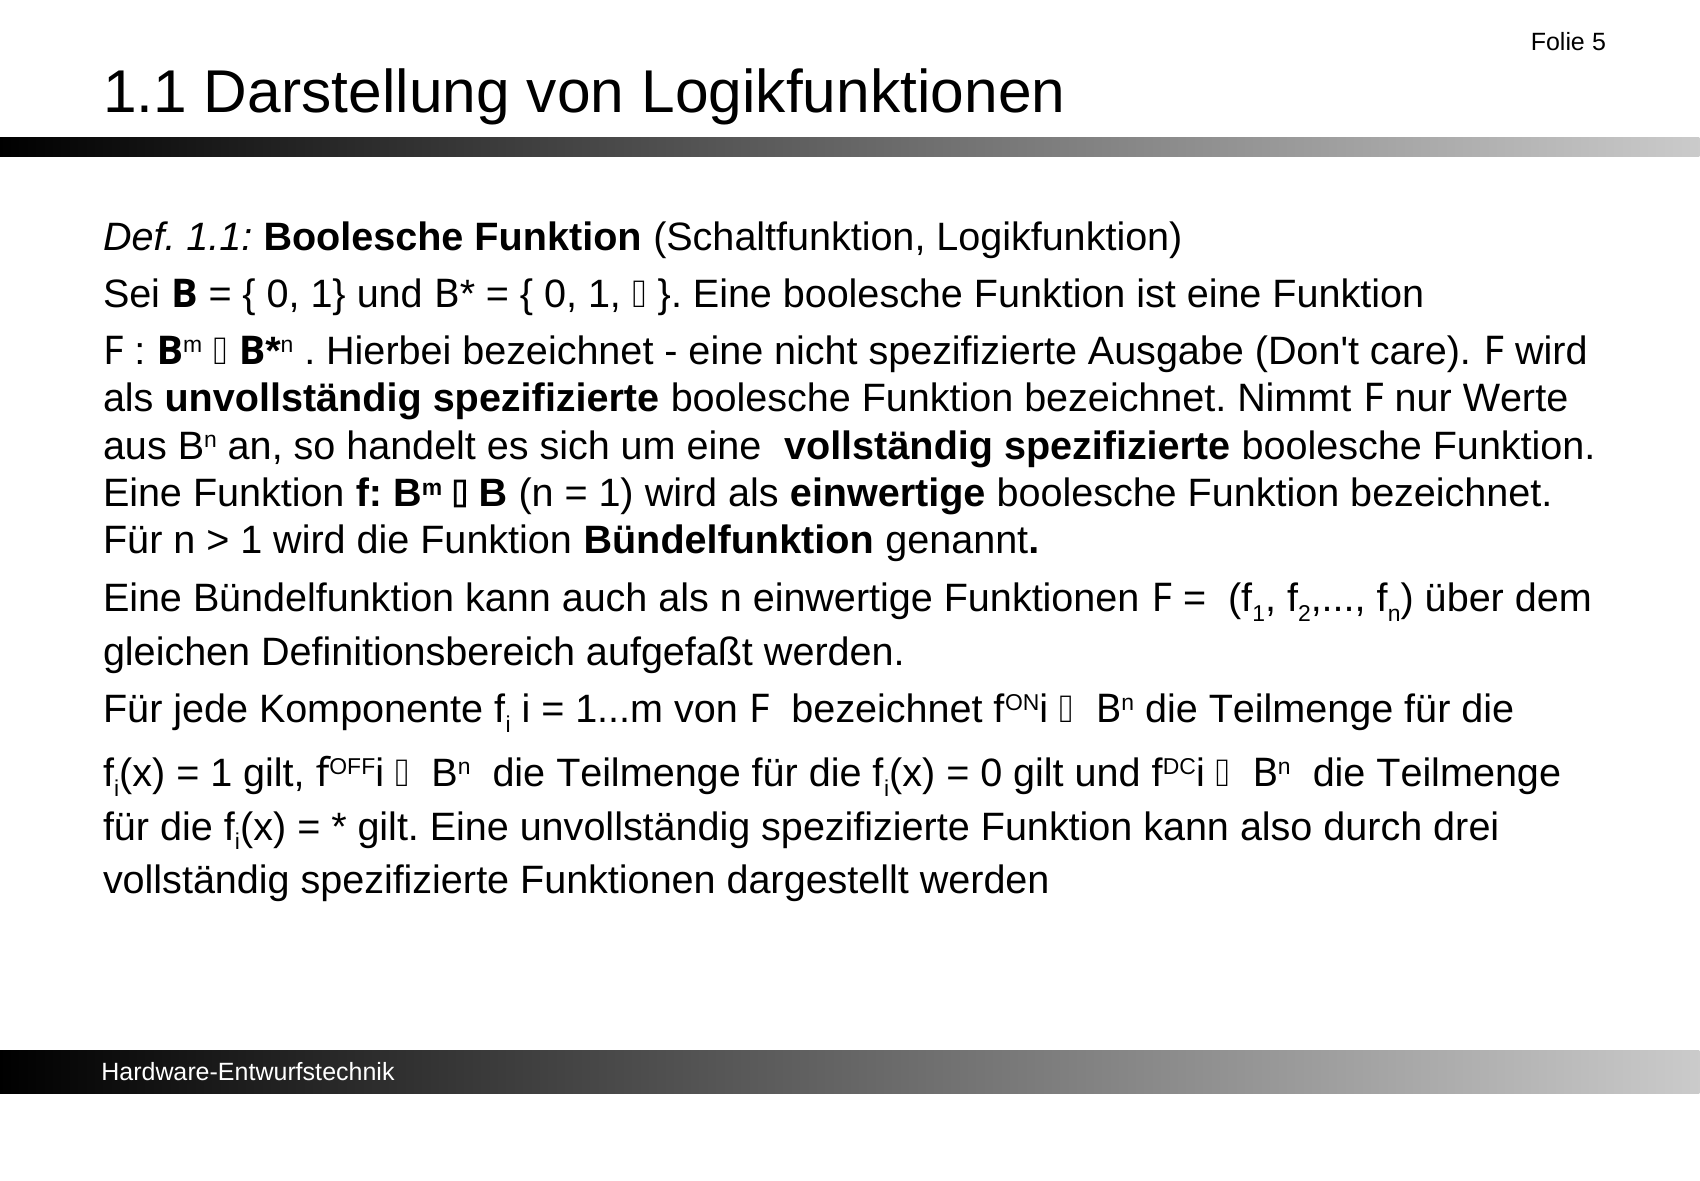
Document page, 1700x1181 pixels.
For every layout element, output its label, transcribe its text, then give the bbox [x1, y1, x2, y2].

title 1.1 Darstellung von Logikfunktionen [87, 36, 1421, 142]
list Def. 1.1: Boolesche Funktion (Schaltfunktion, Logikfunktion) Sei B = { 0, 1} und B* = { 0, 1,  }. Eine boolesche Funktion ist eine Funktion F : Bm  B*n . Hierbei bezeichnet - eine nicht spezifizierte Ausgabe (Don't care). F wird als unvollständig spezifizierte boolesche Funktion bezeichnet. Nimmt F nur Werte aus Bn an, so handelt es sich um eine vollständig spezifizierte boolesche Funktion. Eine Funktion f: Bm  B (n = 1) wird als einwertige boolesche Funktion bezeichnet. Für n > 1 wird die Funktion Bündelfunktion genannt. Eine Bündelfunktion kann auch als n einwertige Funktionen F = (f1, f2,..., fn) über dem gleichen Definitionsbereich aufgefaßt werden. Für jede Komponente fi i = 1...m von F bezeichnet fONi  Bn die Teilmenge für die fi(x) = 1 gilt, fOFFi  Bn die Teilmenge für die fi(x) = 0 gilt und fDCi  Bn die Teilmenge für die fi(x) = * gilt. Eine unvollständig spezifizierte Funktion kann also durch drei vollständig spezifizierte Funktionen dargestellt werden [87, 202, 1613, 1022]
